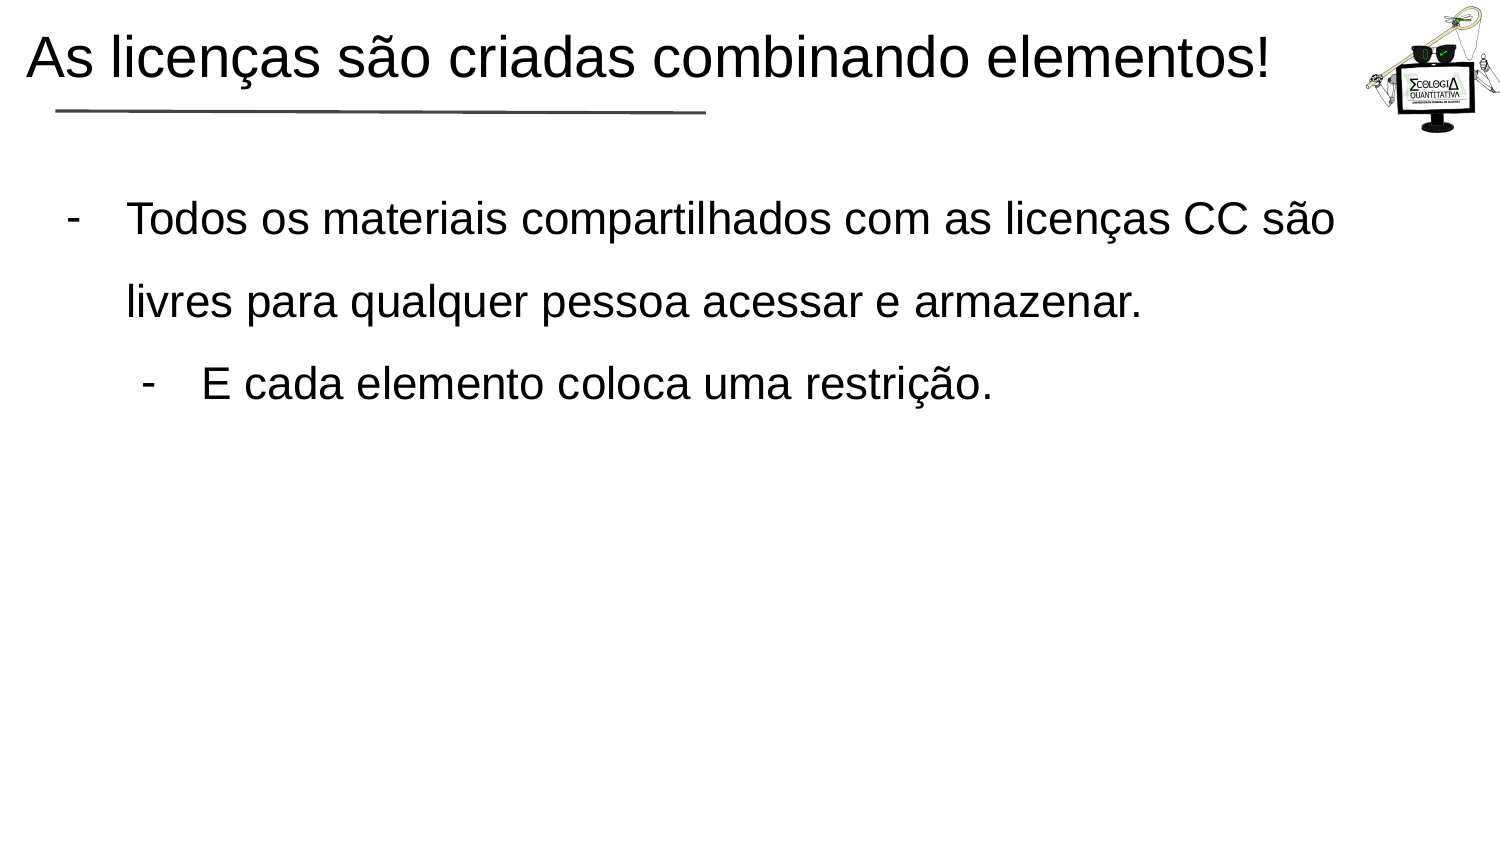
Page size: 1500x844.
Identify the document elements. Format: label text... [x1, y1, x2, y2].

picture [1365, 3, 1500, 135]
text_box Todos os materiais compartilhados com as licenças CC são livres para qualquer pessoa acessar e armazenar. E cada elemento coloca uma restrição. [36, 146, 1412, 801]
text_box As licenças são criadas combinando elementos! [11, 3, 1353, 117]
